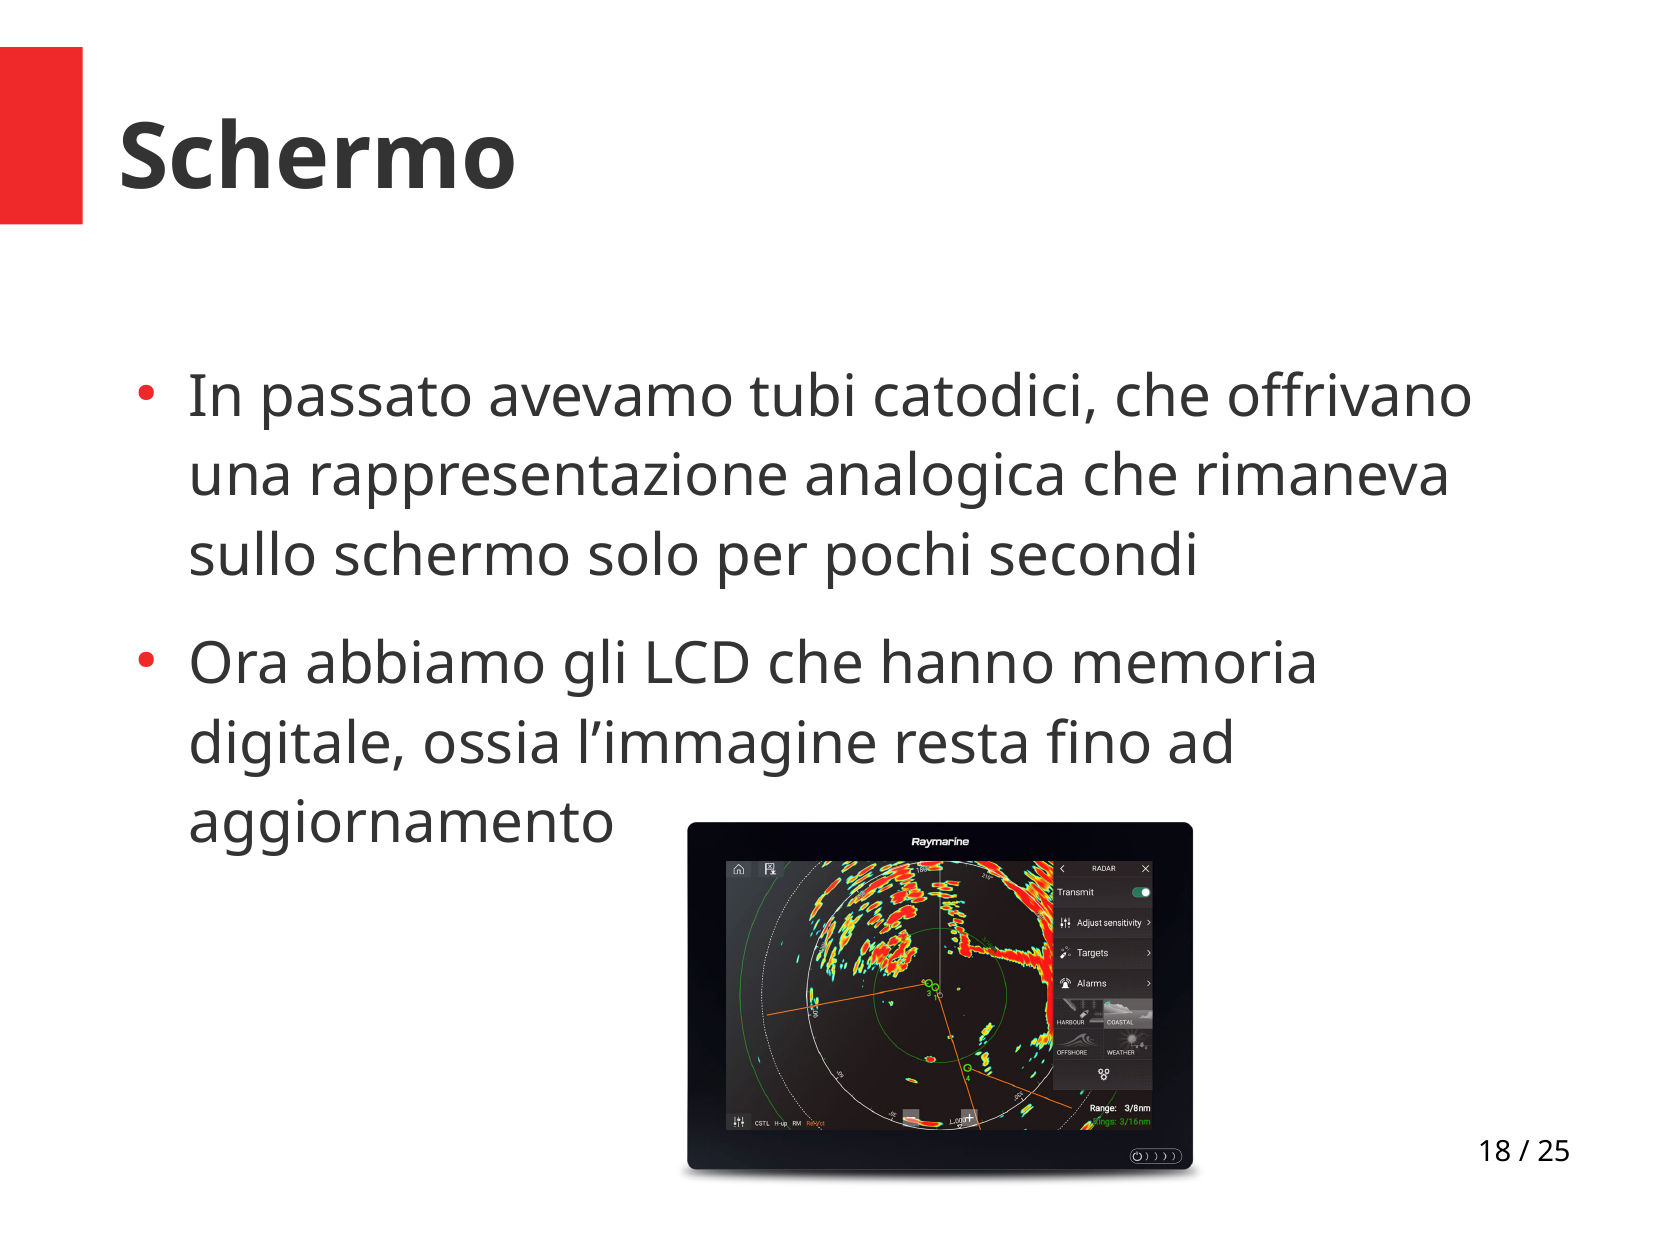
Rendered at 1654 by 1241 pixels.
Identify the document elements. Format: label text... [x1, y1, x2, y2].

picture [673, 806, 1205, 1205]
list In passato avevamo tubi catodici, che offrivano una rappresentazione analogica che rimaneva sullo schermo solo per pochi secondi Ora abbiamo gli LCD che hanno memoria digitale, ossia l’immagine resta fino ad aggiornamento [118, 354, 1536, 1074]
title Schermo [118, 49, 1571, 257]
